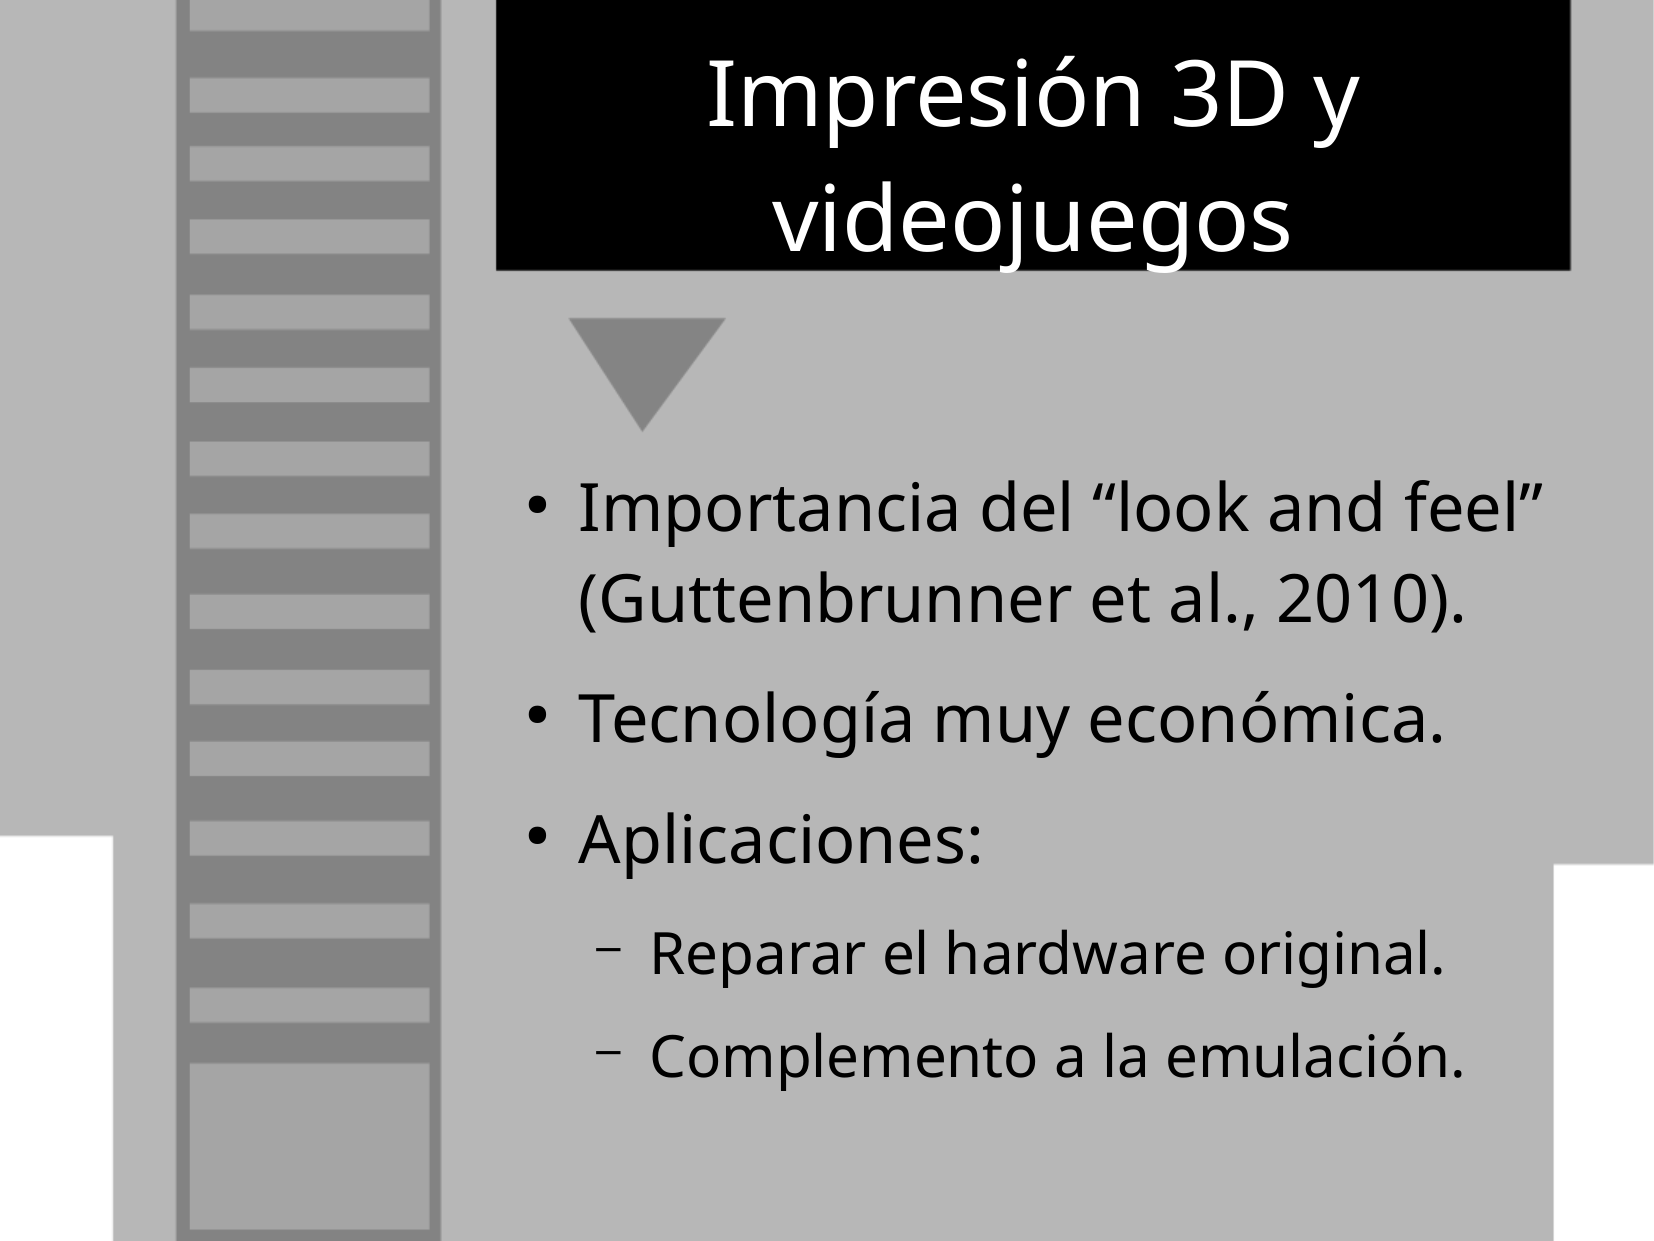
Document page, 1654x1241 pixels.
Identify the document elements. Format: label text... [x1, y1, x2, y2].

title Impresión 3D y videojuegos [496, 42, 1571, 264]
picture [0, 0, 1654, 1241]
list Importancia del “look and feel” (Guttenbrunner et al., 2010). Tecnología muy económica. Aplicaciones: Reparar el hardware original. Complemento a la emulación. [507, 460, 1571, 1241]
